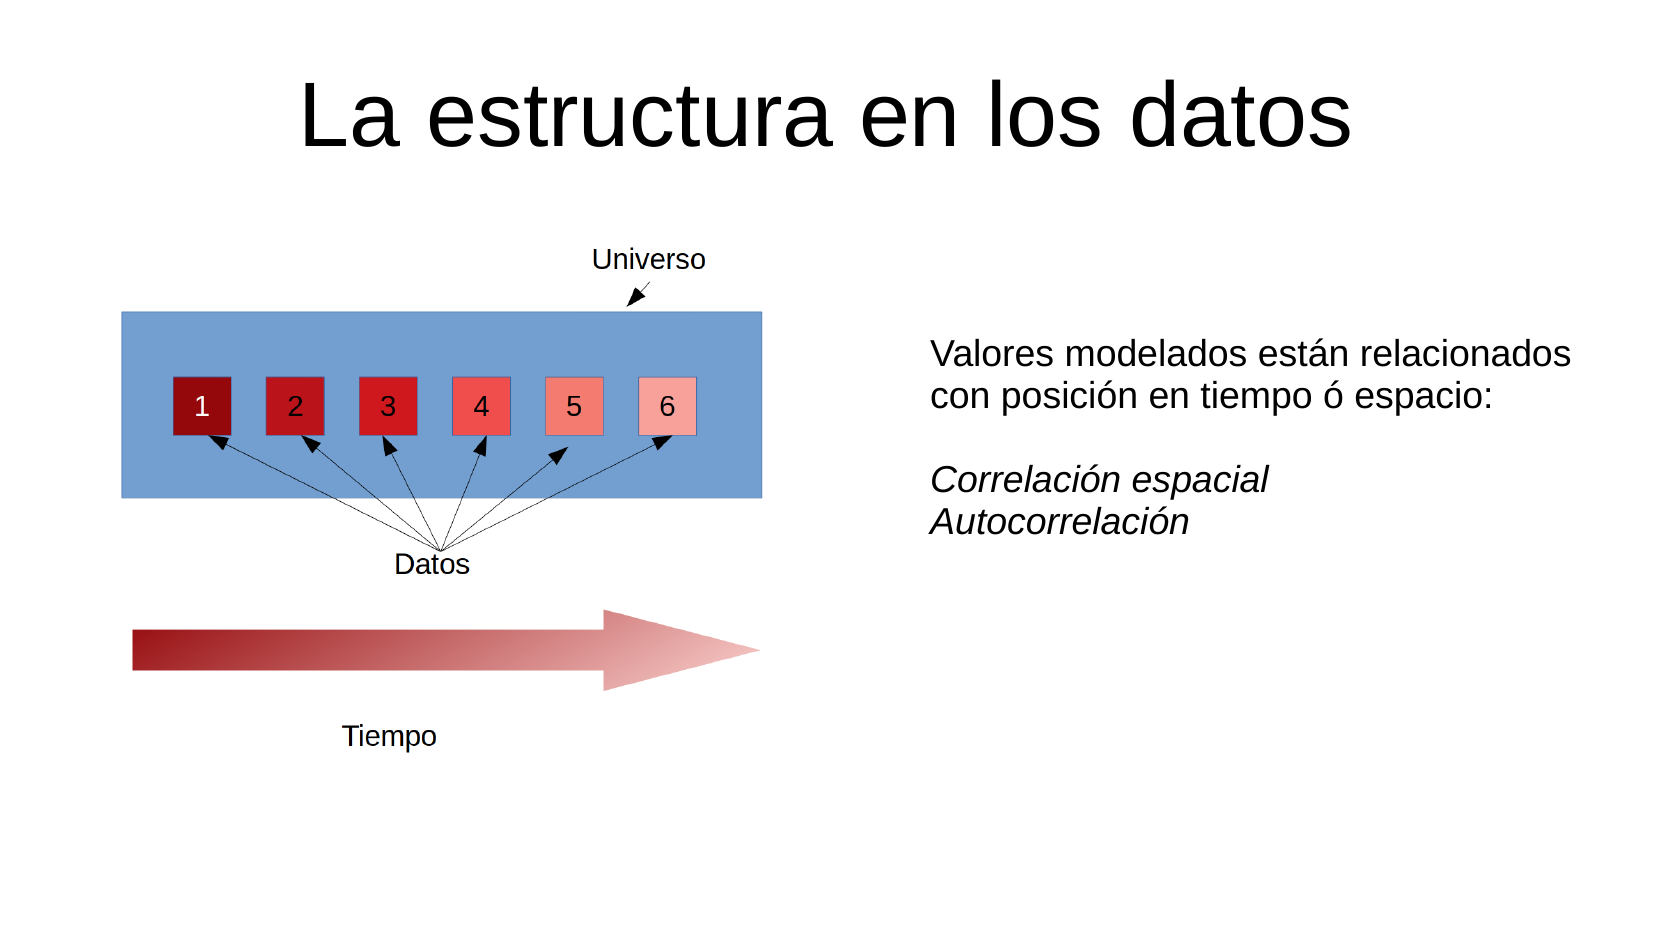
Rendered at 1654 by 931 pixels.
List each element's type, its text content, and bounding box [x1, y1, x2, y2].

text_box Valores modelados están relacionados con posición en tiempo ó espacio: Correlación espacial Autocorrelación [915, 324, 1598, 550]
title La estructura en los datos [82, 37, 1571, 193]
picture [88, 228, 788, 768]
